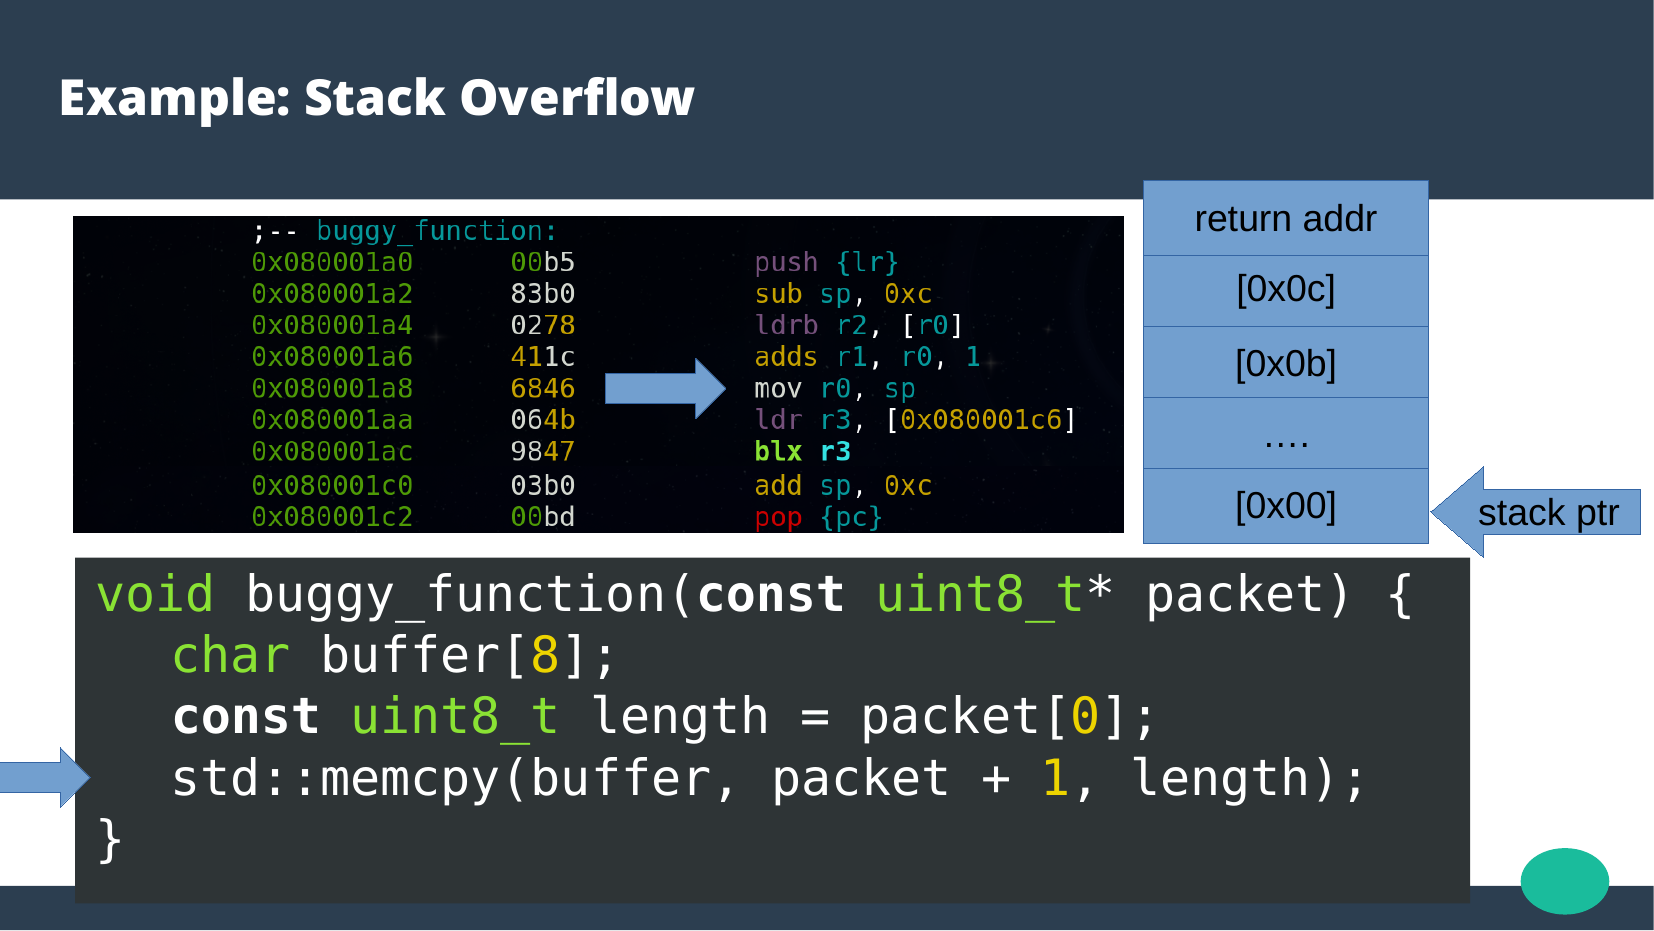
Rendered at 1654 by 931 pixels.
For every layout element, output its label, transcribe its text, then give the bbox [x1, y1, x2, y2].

title Example: Stack Overflow [59, 37, 1595, 155]
text_box [0x0b] [1143, 326, 1429, 397]
text_box void buggy_function(const uint8_t* packet) { char buffer[8]; const uint8_t length = packet[0]; std::memcpy(buffer, packet + 1, length); } [75, 557, 1471, 904]
text_box stack ptr [1430, 466, 1641, 558]
text_box [605, 358, 726, 419]
text_box [0x0c] [1143, 256, 1429, 326]
text_box …. [1143, 397, 1429, 468]
picture [73, 216, 1124, 533]
text_box [0x00] [1143, 468, 1429, 544]
text_box [0, 747, 91, 808]
text_box return addr [1143, 180, 1429, 256]
